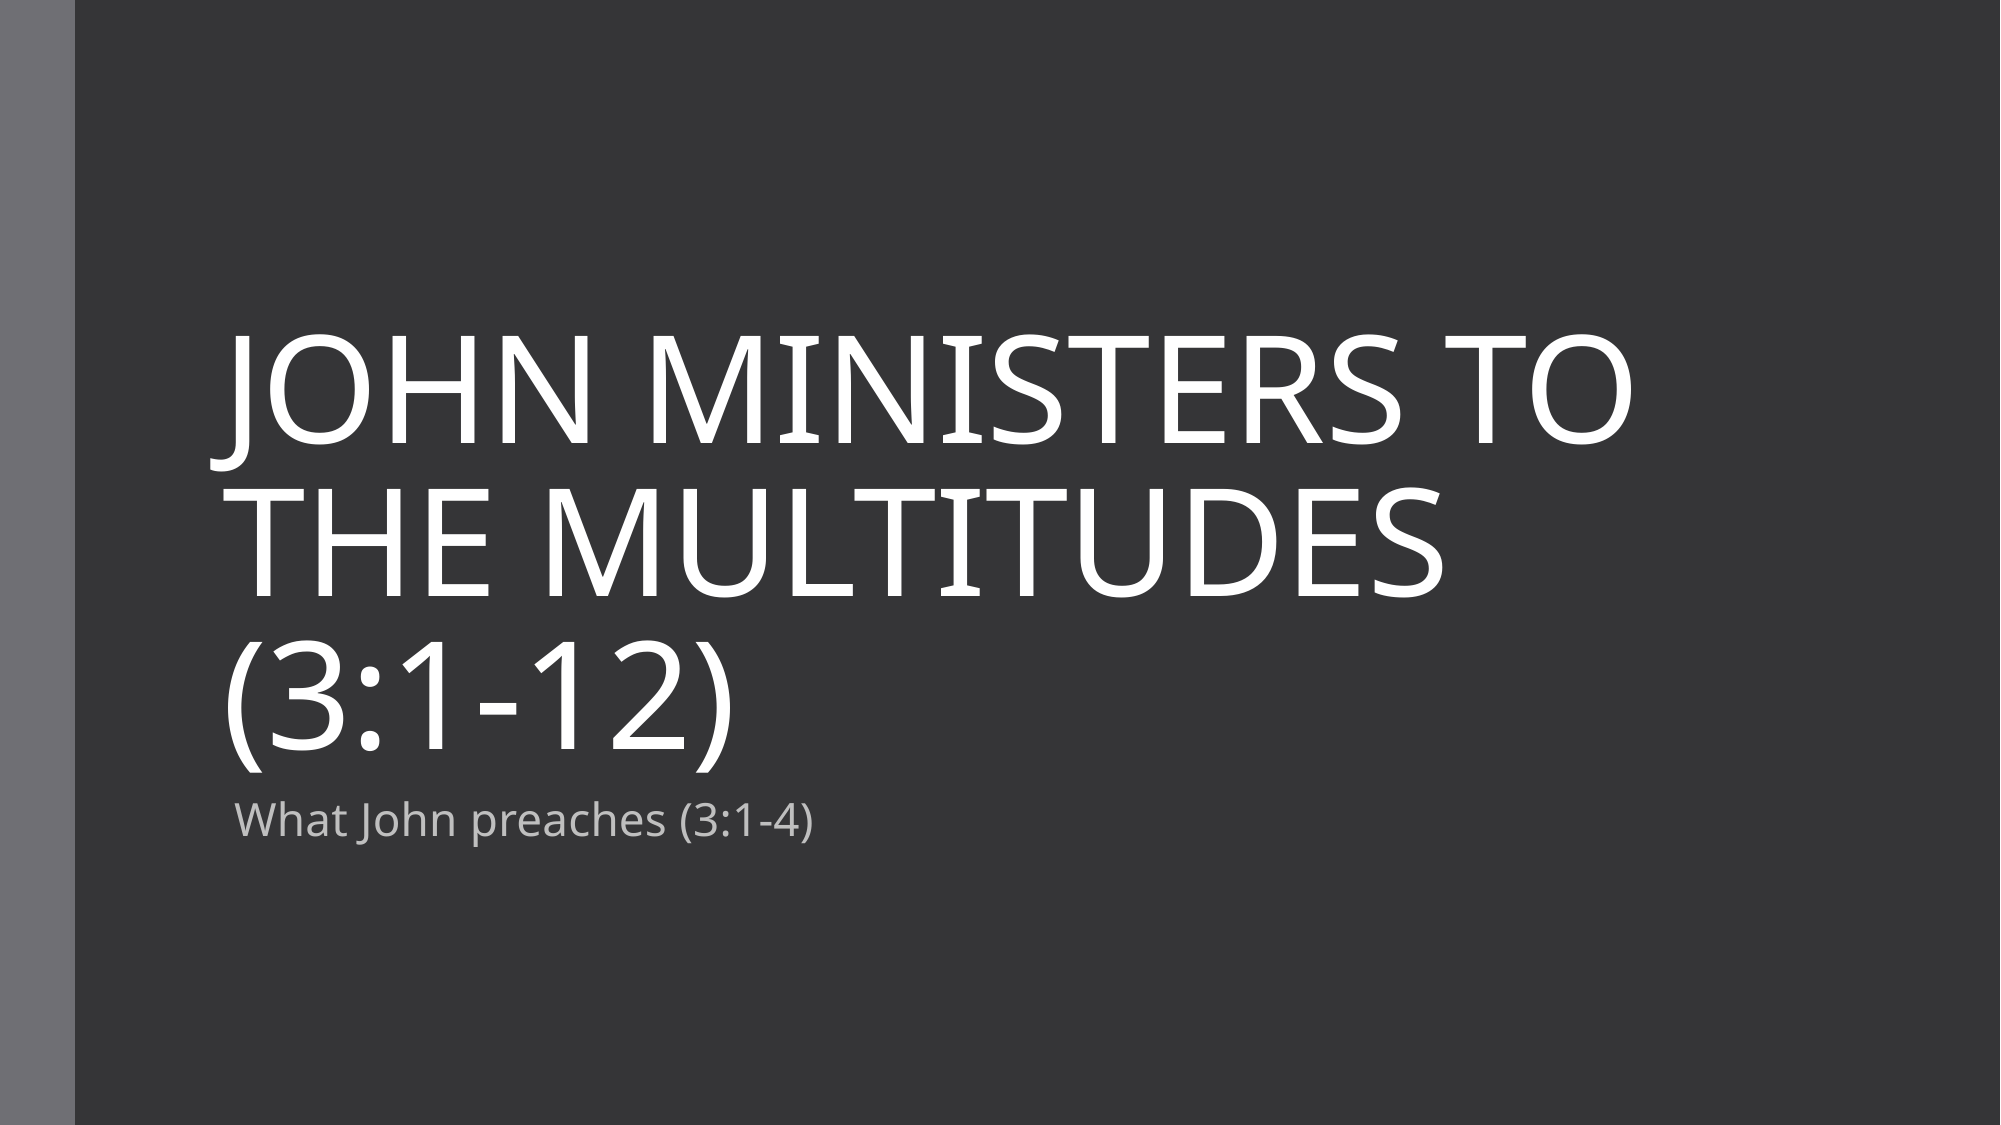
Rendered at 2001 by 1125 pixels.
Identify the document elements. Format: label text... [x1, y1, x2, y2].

title JOHN MINISTERS TO THE MULTITUDES (3:1-12) [206, 124, 1752, 787]
subtitle What John preaches (3:1-4) [206, 787, 1752, 1066]
